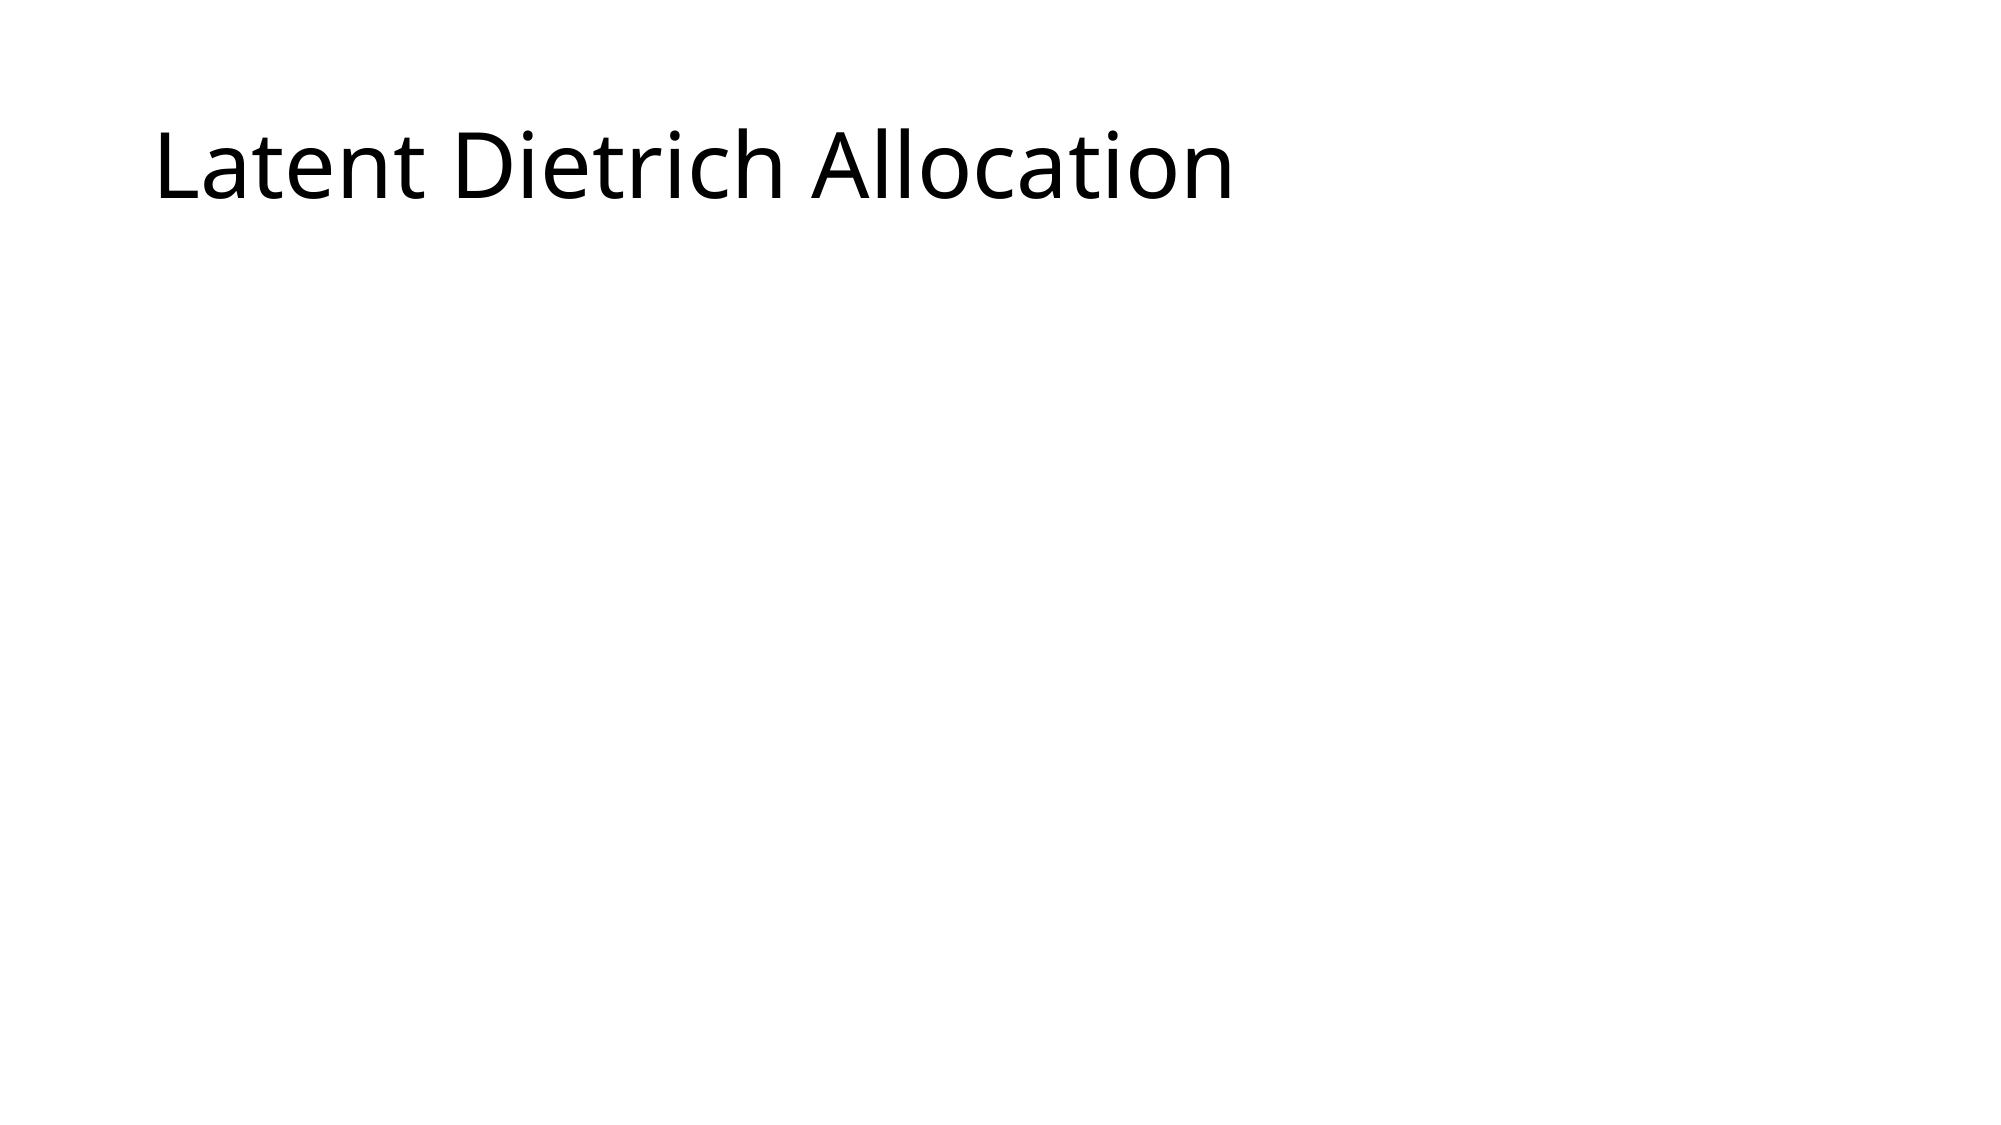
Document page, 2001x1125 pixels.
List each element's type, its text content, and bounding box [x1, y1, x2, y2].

title Latent Dietrich Allocation [137, 59, 1863, 278]
